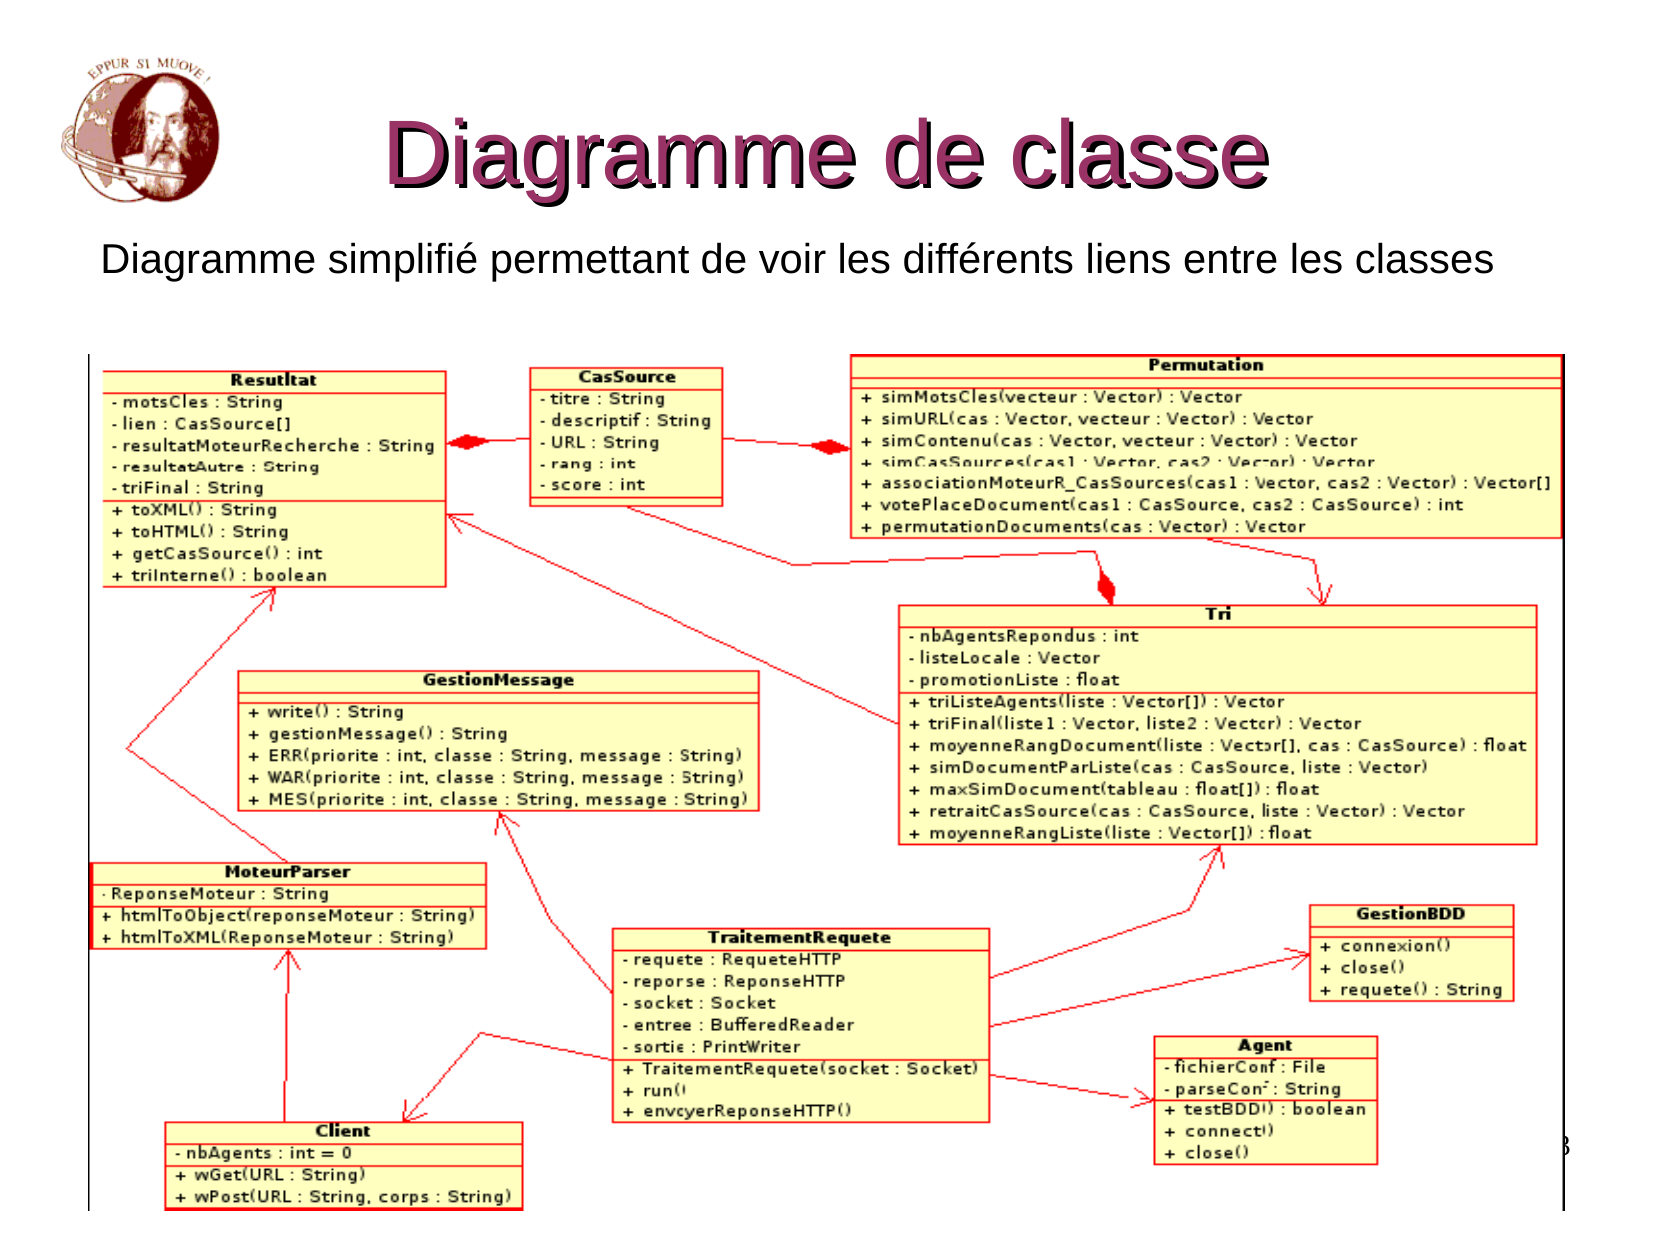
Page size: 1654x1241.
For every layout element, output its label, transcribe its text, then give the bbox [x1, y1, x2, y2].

picture [59, 55, 224, 207]
title Diagramme de classe [82, 49, 1571, 236]
picture [88, 354, 1565, 1211]
list Diagramme simplifié permettant de voir les différents liens entre les classes [82, 236, 1571, 1109]
